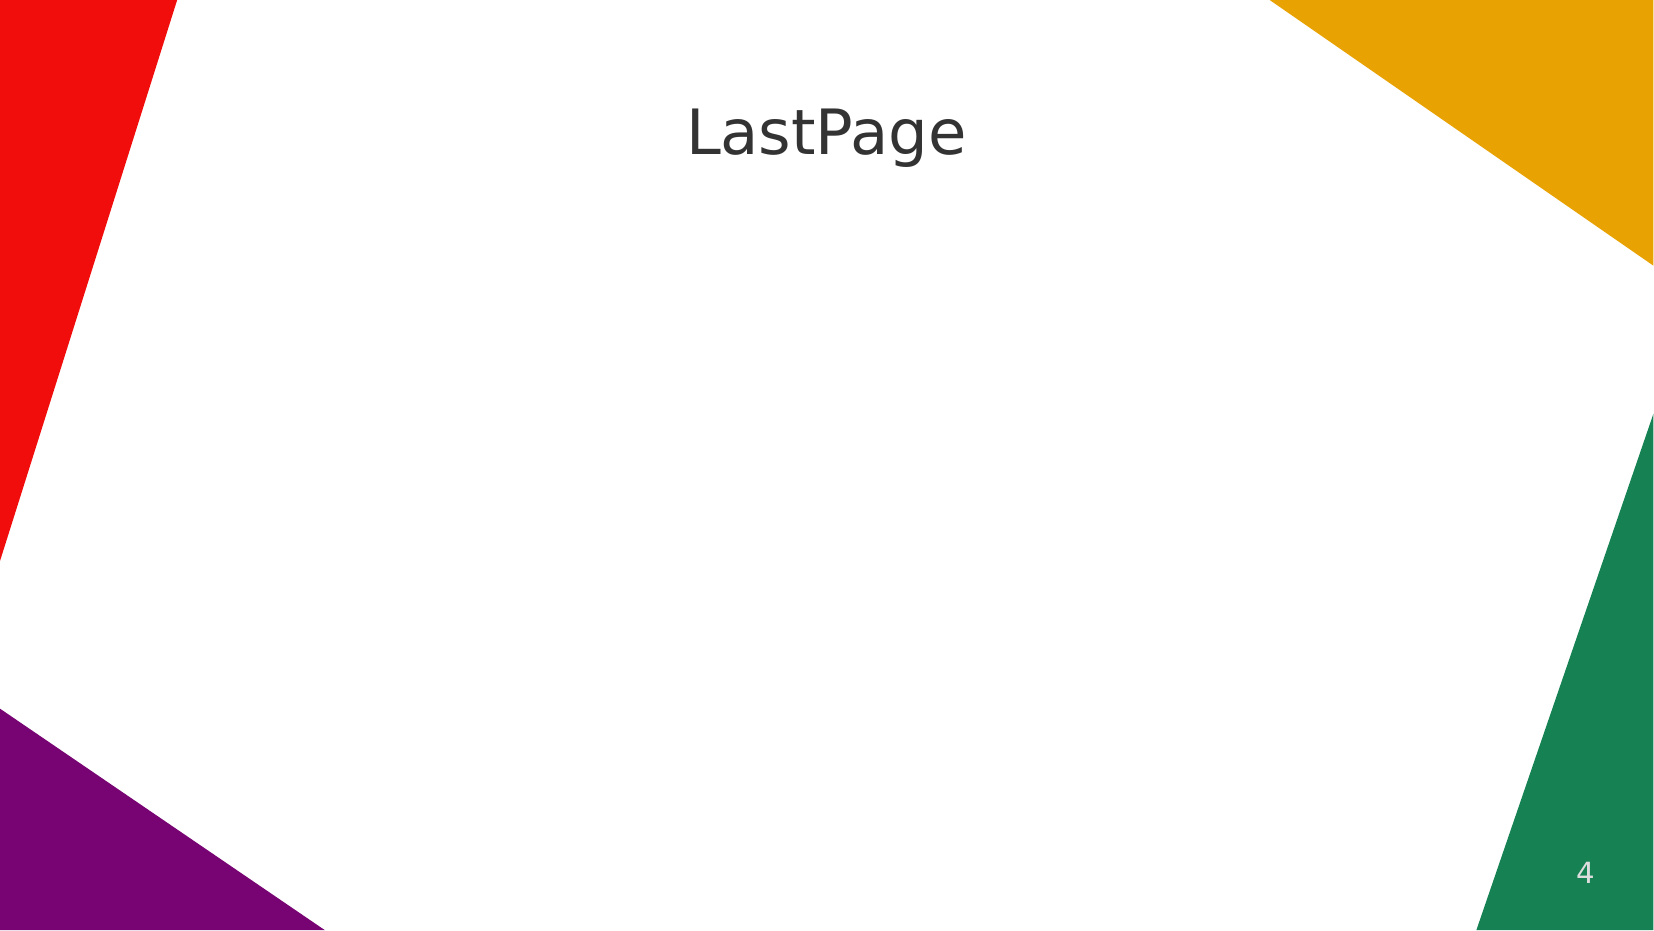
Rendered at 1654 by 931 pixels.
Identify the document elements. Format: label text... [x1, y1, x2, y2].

title LastPage [118, 59, 1536, 207]
